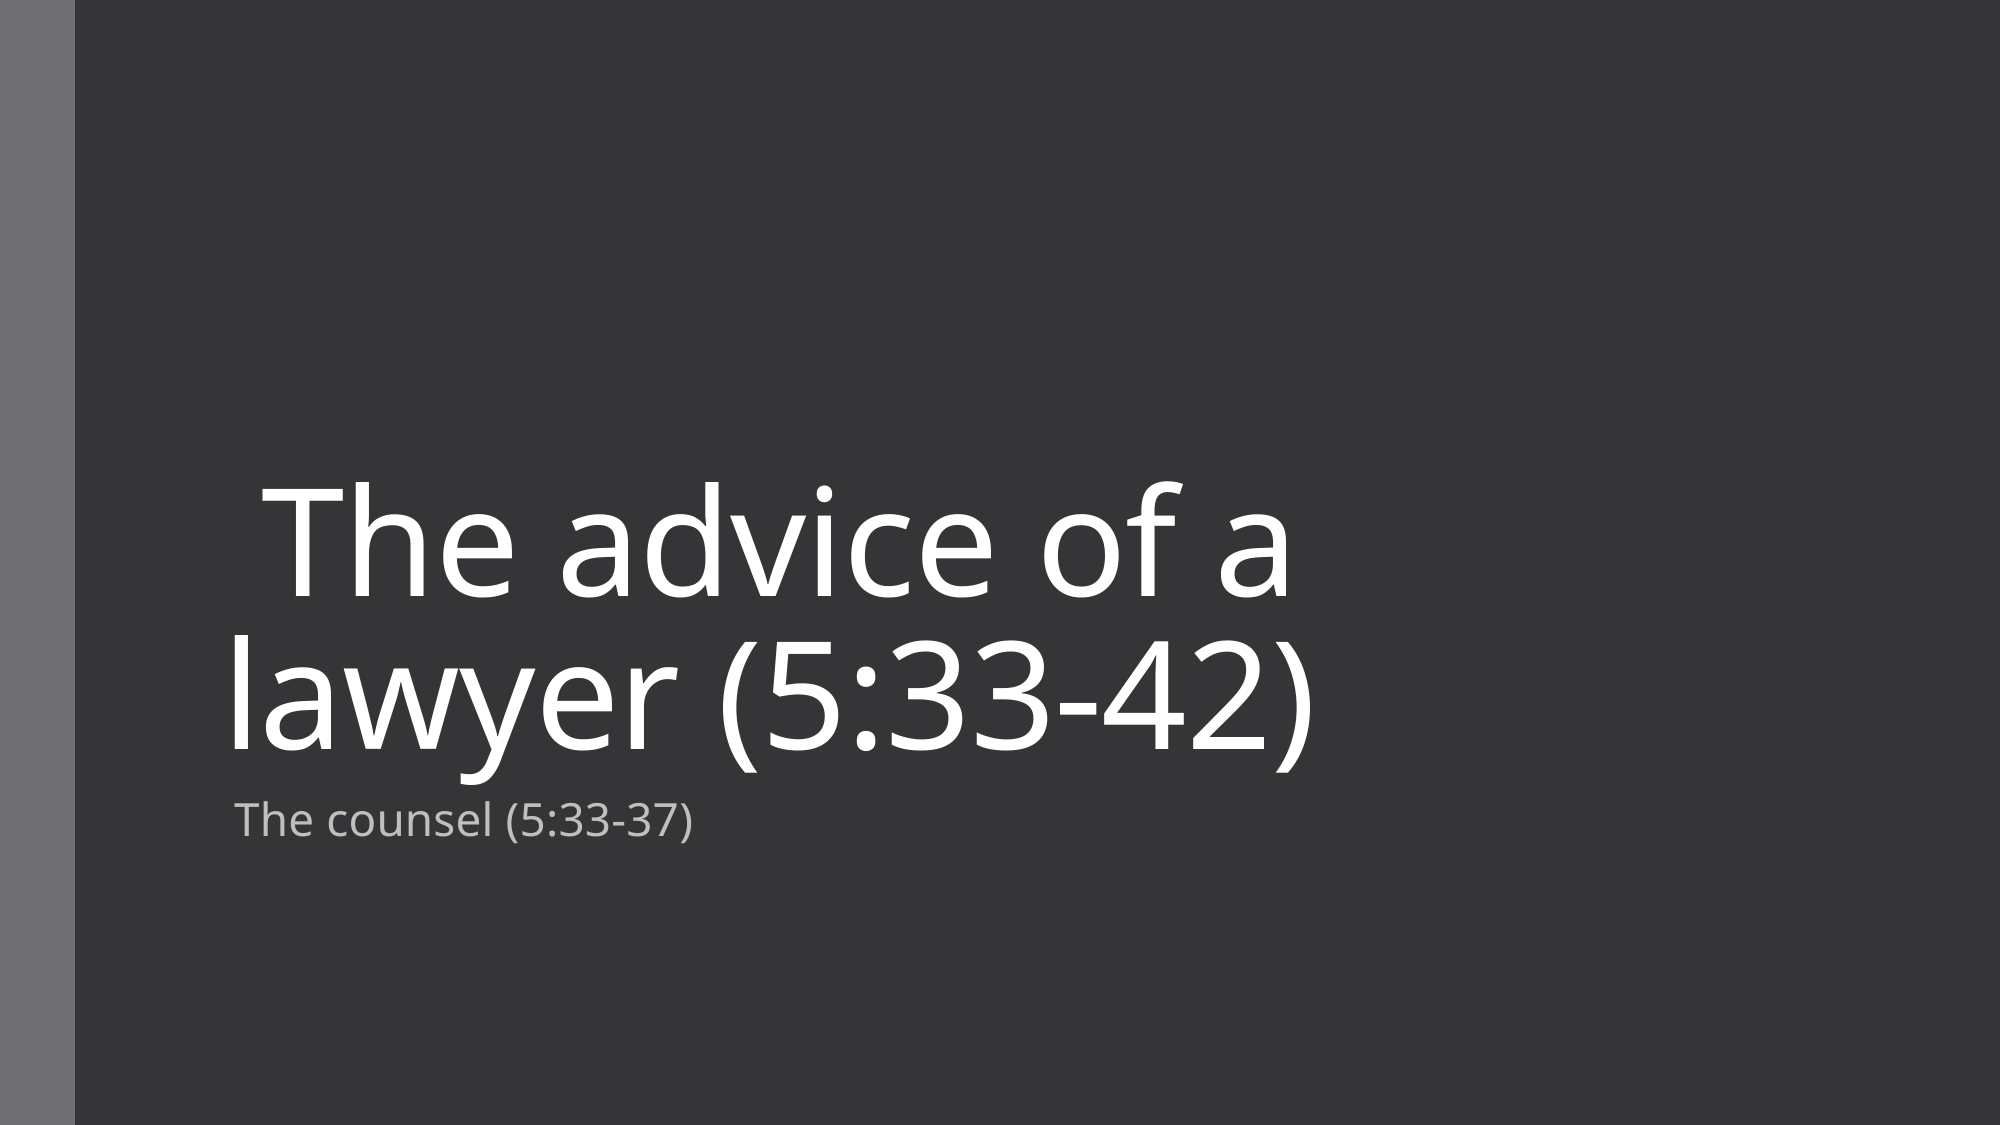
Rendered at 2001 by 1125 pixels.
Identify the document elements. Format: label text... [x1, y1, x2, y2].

title The advice of a lawyer (5:33-42) [206, 124, 1752, 787]
subtitle The counsel (5:33-37) [206, 787, 1752, 1066]
